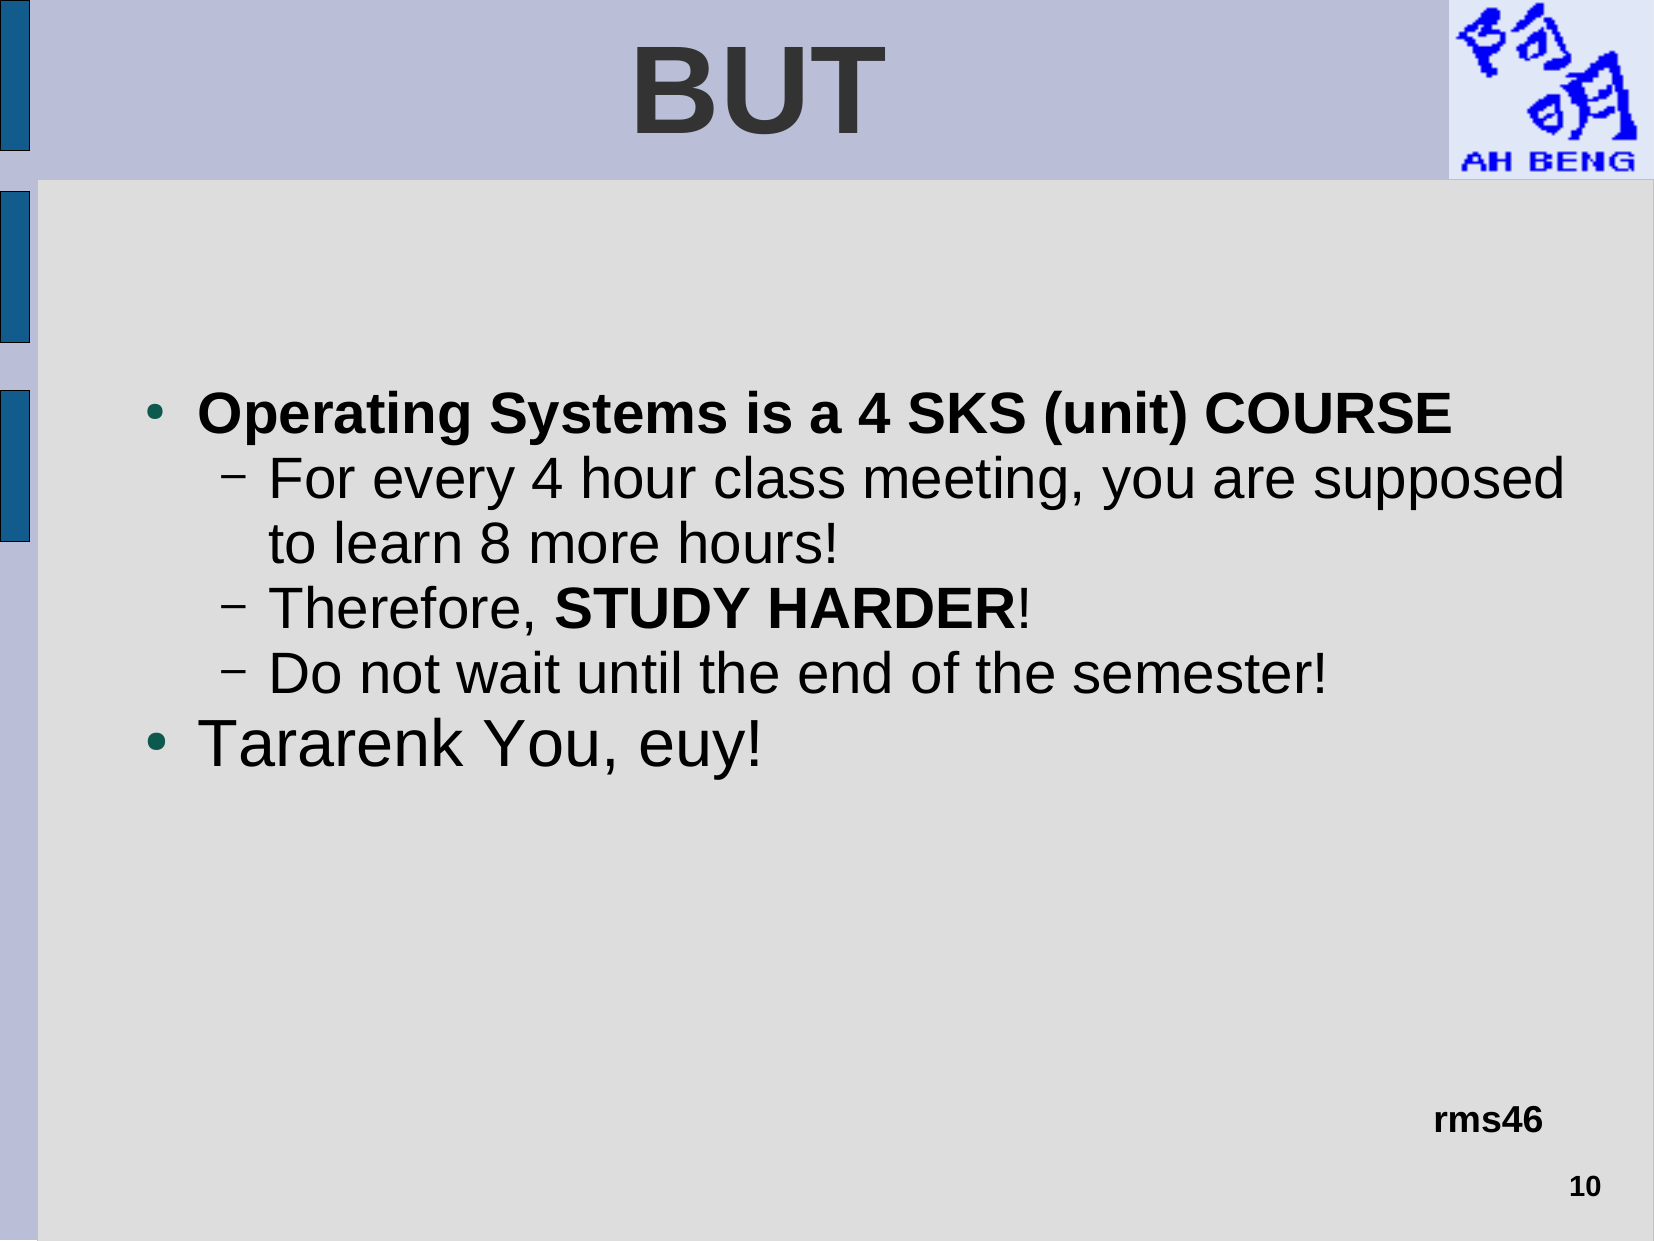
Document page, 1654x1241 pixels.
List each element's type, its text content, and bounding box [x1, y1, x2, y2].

text_box rms46 [1418, 1090, 1559, 1155]
picture [1449, 0, 1654, 179]
title BUT [79, 20, 1437, 161]
list Operating Systems is a 4 SKS (unit) COURSE For every 4 hour class meeting, you are supposed to learn 8 more hours! Therefore, STUDY HARDER! Do not wait until the end of the semester! Tararenk You, euy! [126, 380, 1581, 797]
